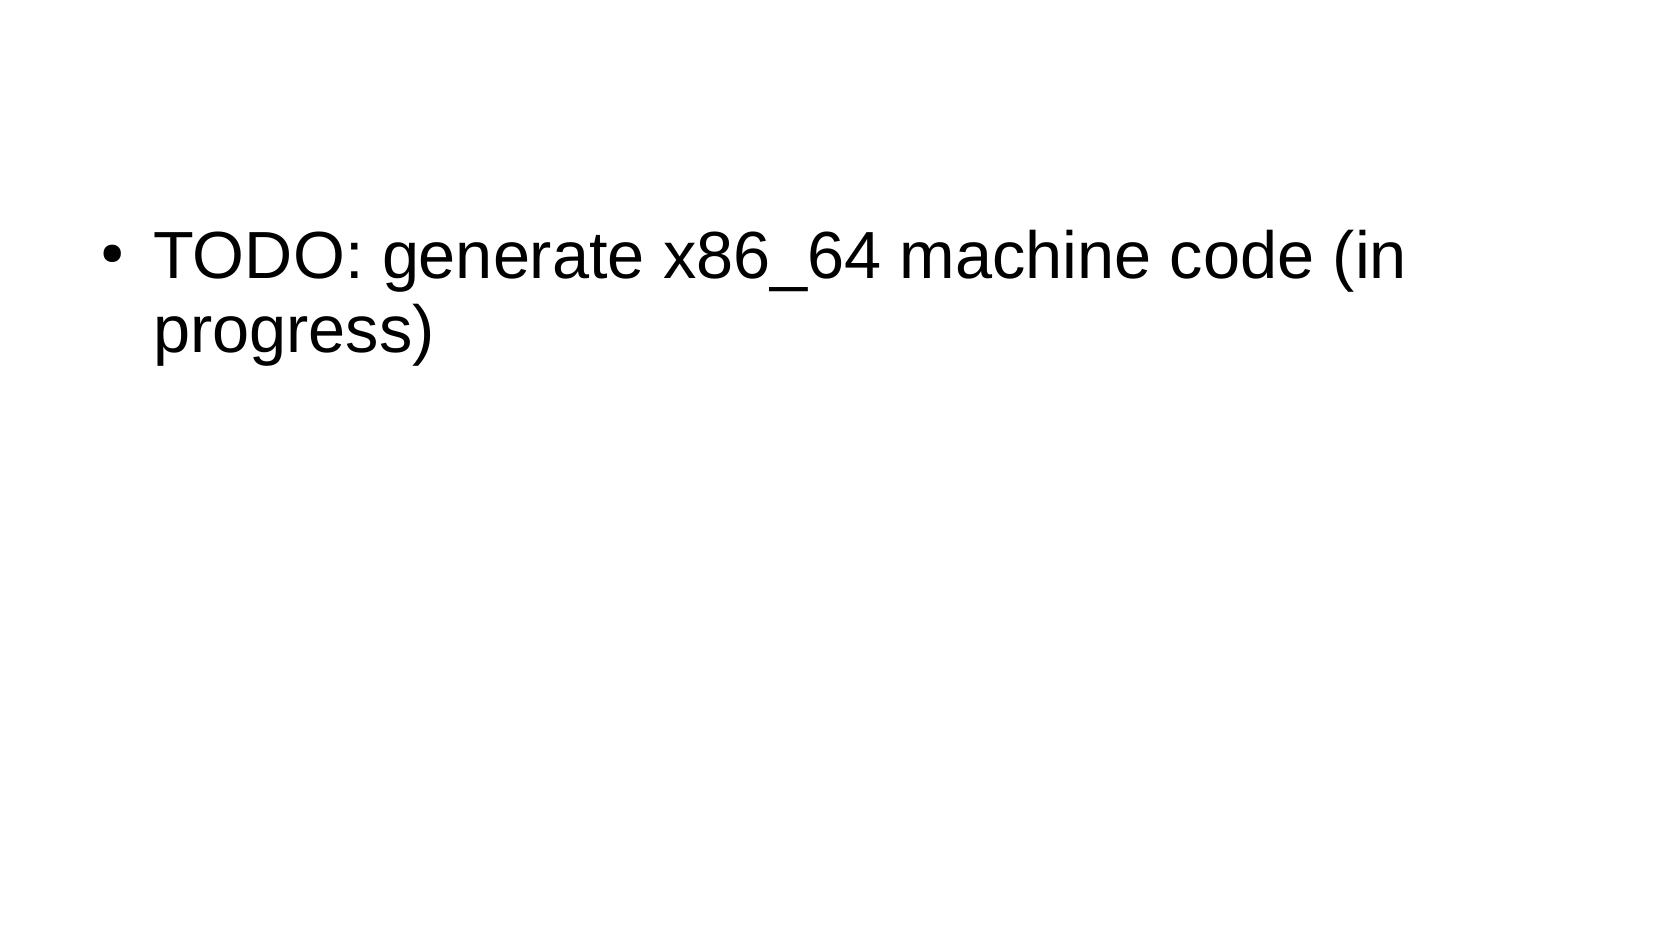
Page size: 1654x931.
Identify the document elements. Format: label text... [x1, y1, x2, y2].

list TODO: generate x86_64 machine code (in progress) [82, 217, 1571, 758]
